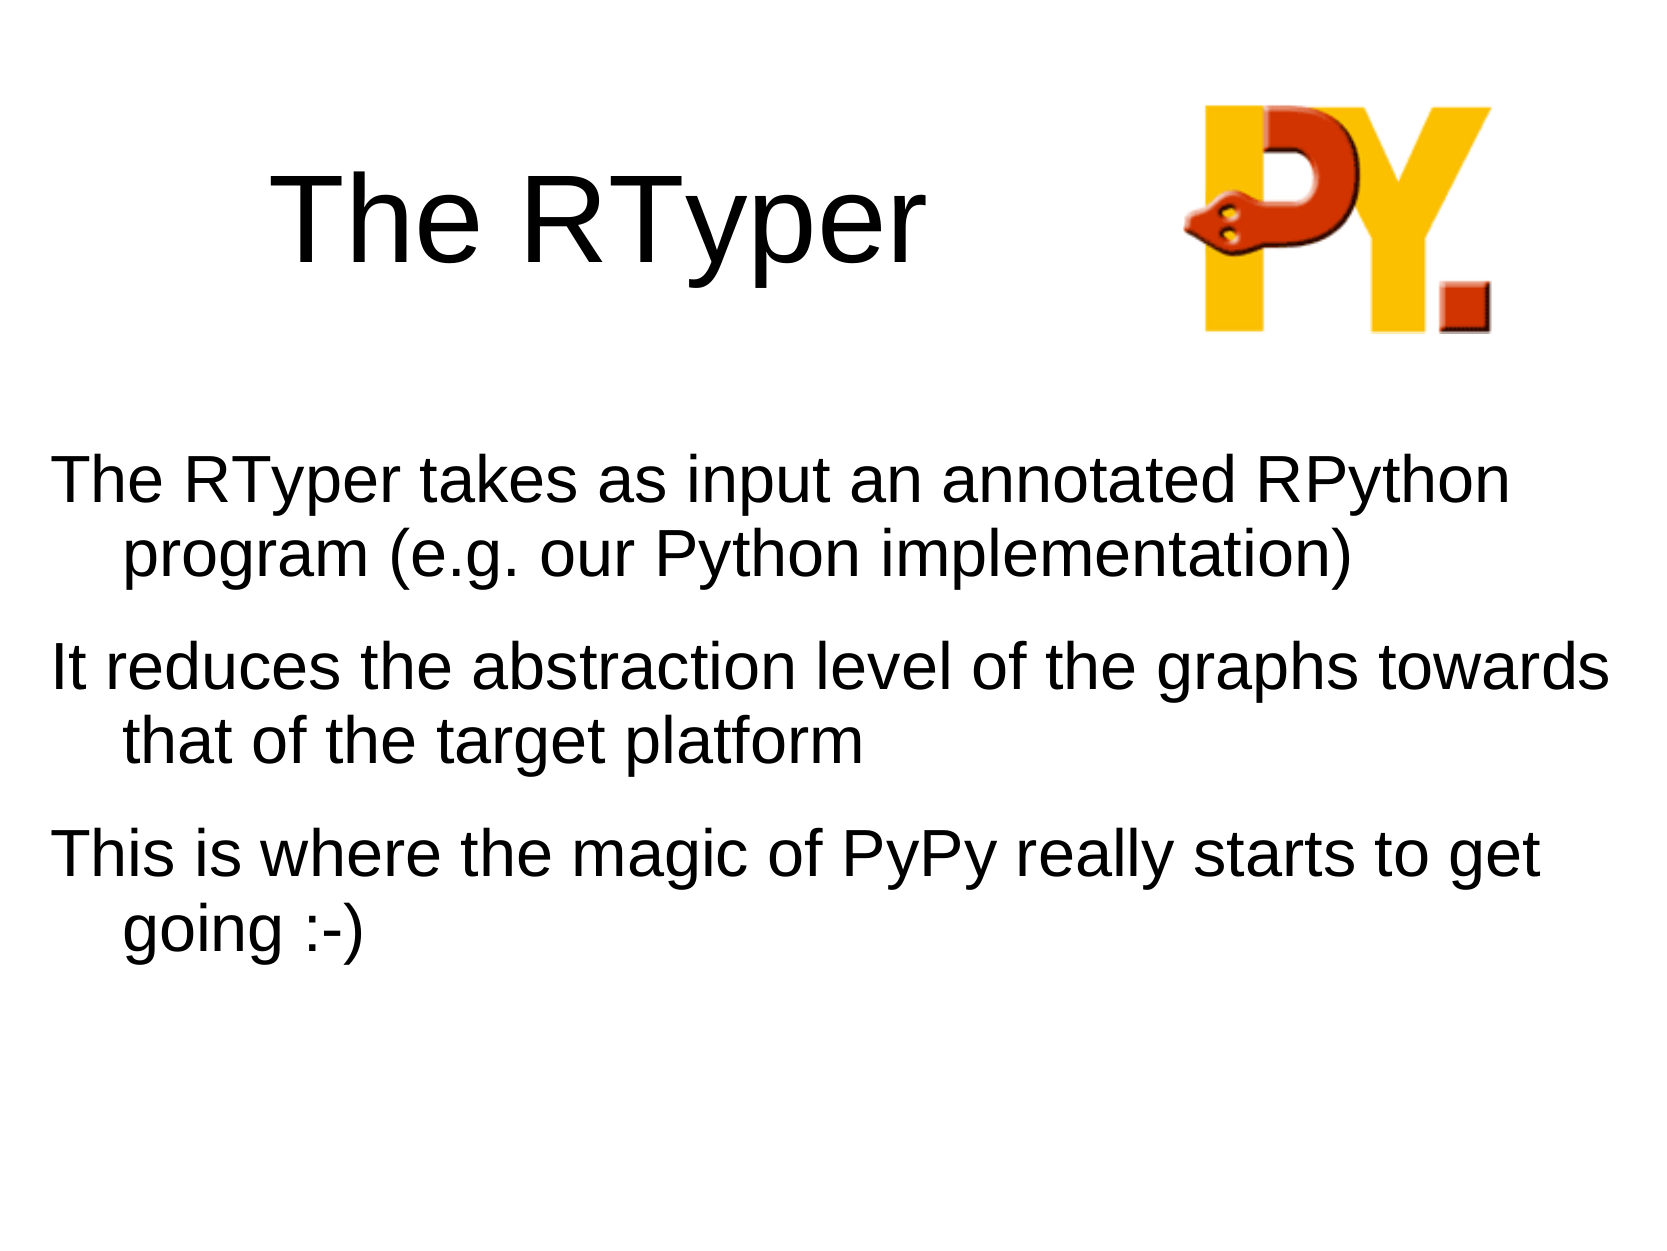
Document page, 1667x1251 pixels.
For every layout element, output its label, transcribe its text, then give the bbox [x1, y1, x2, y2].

picture [1183, 104, 1494, 334]
list The RTyper takes as input an annotated RPython program (e.g. our Python implementation) It reduces the abstraction level of the graphs towards that of the target platform This is where the magic of PyPy really starts to get going :-) [0, 433, 1667, 1167]
title The RTyper [37, 62, 1161, 376]
